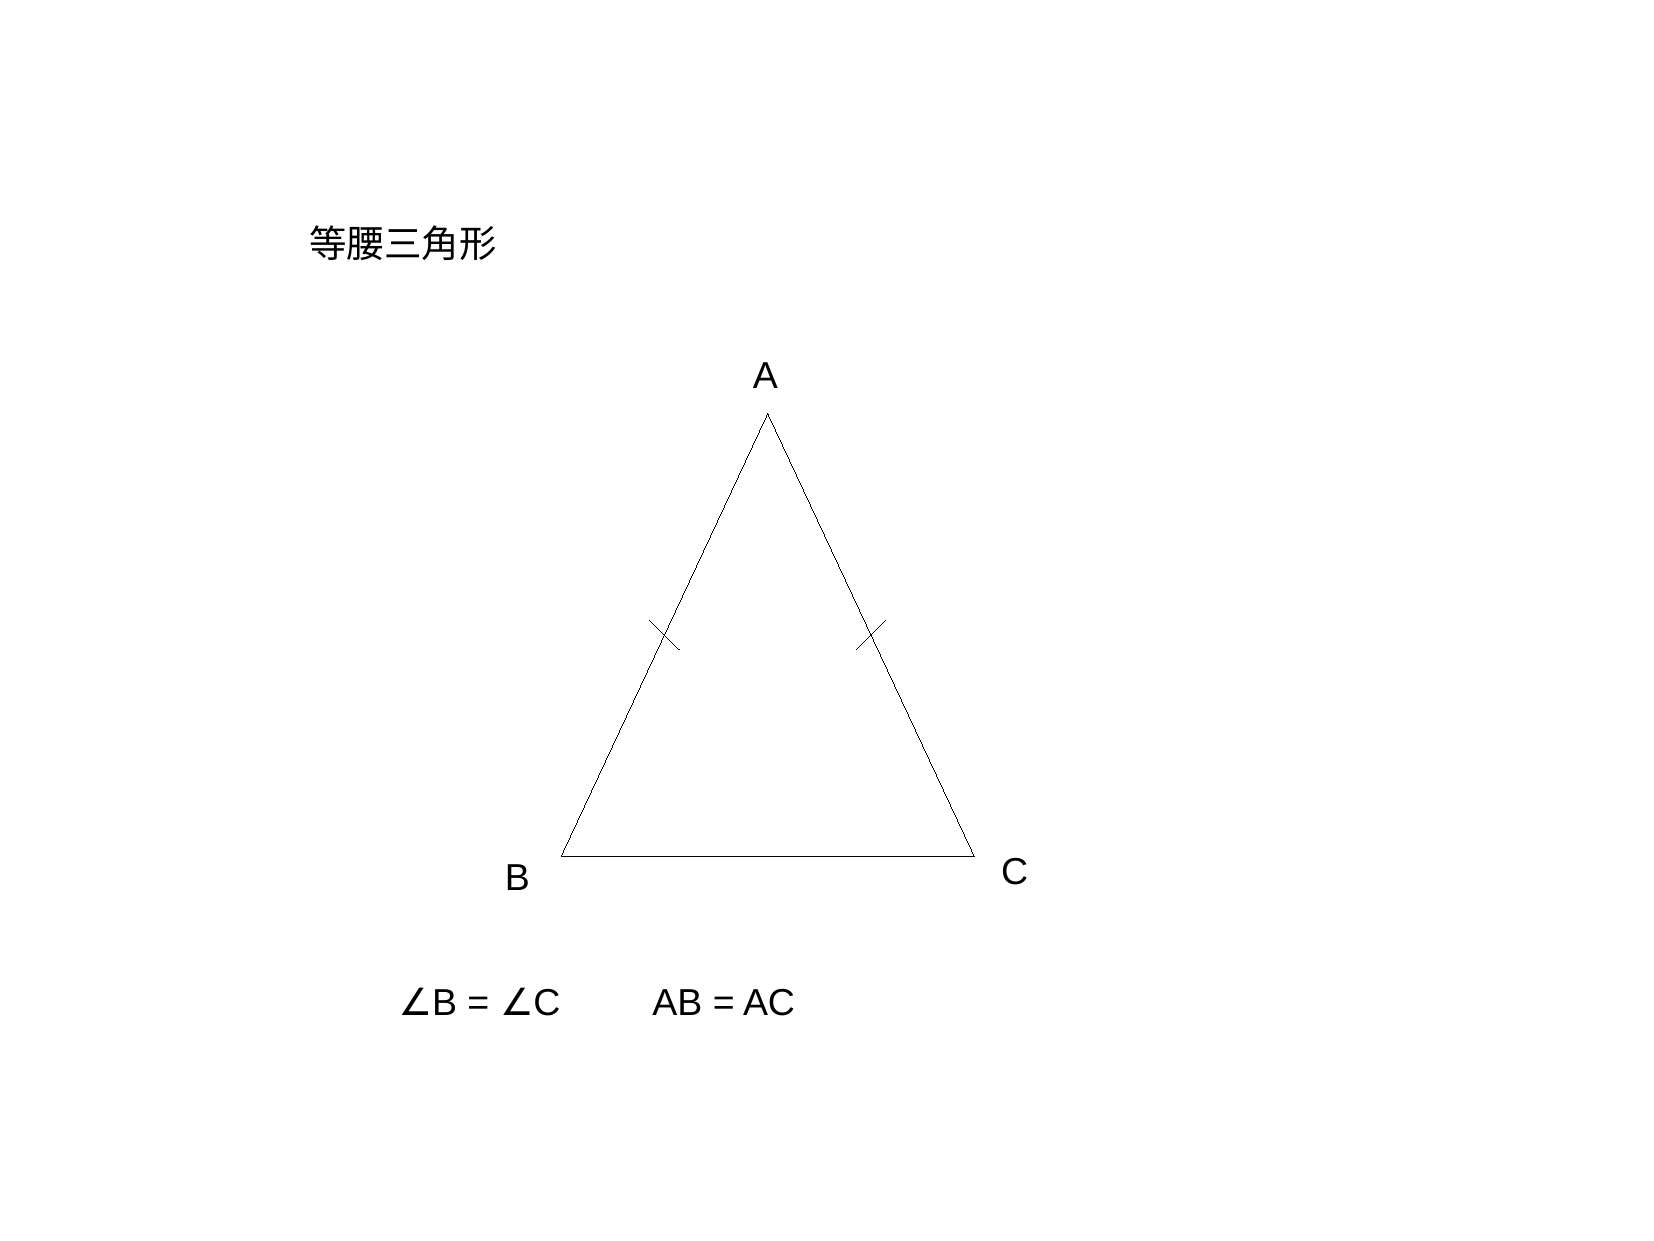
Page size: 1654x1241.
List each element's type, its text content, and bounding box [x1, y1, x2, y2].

text_box C [986, 842, 1043, 900]
text_box ∠B = ∠C AB = AC [383, 974, 800, 1032]
text_box 等腰三角形 [294, 206, 482, 264]
text_box A [738, 346, 793, 404]
text_box B [490, 848, 545, 906]
